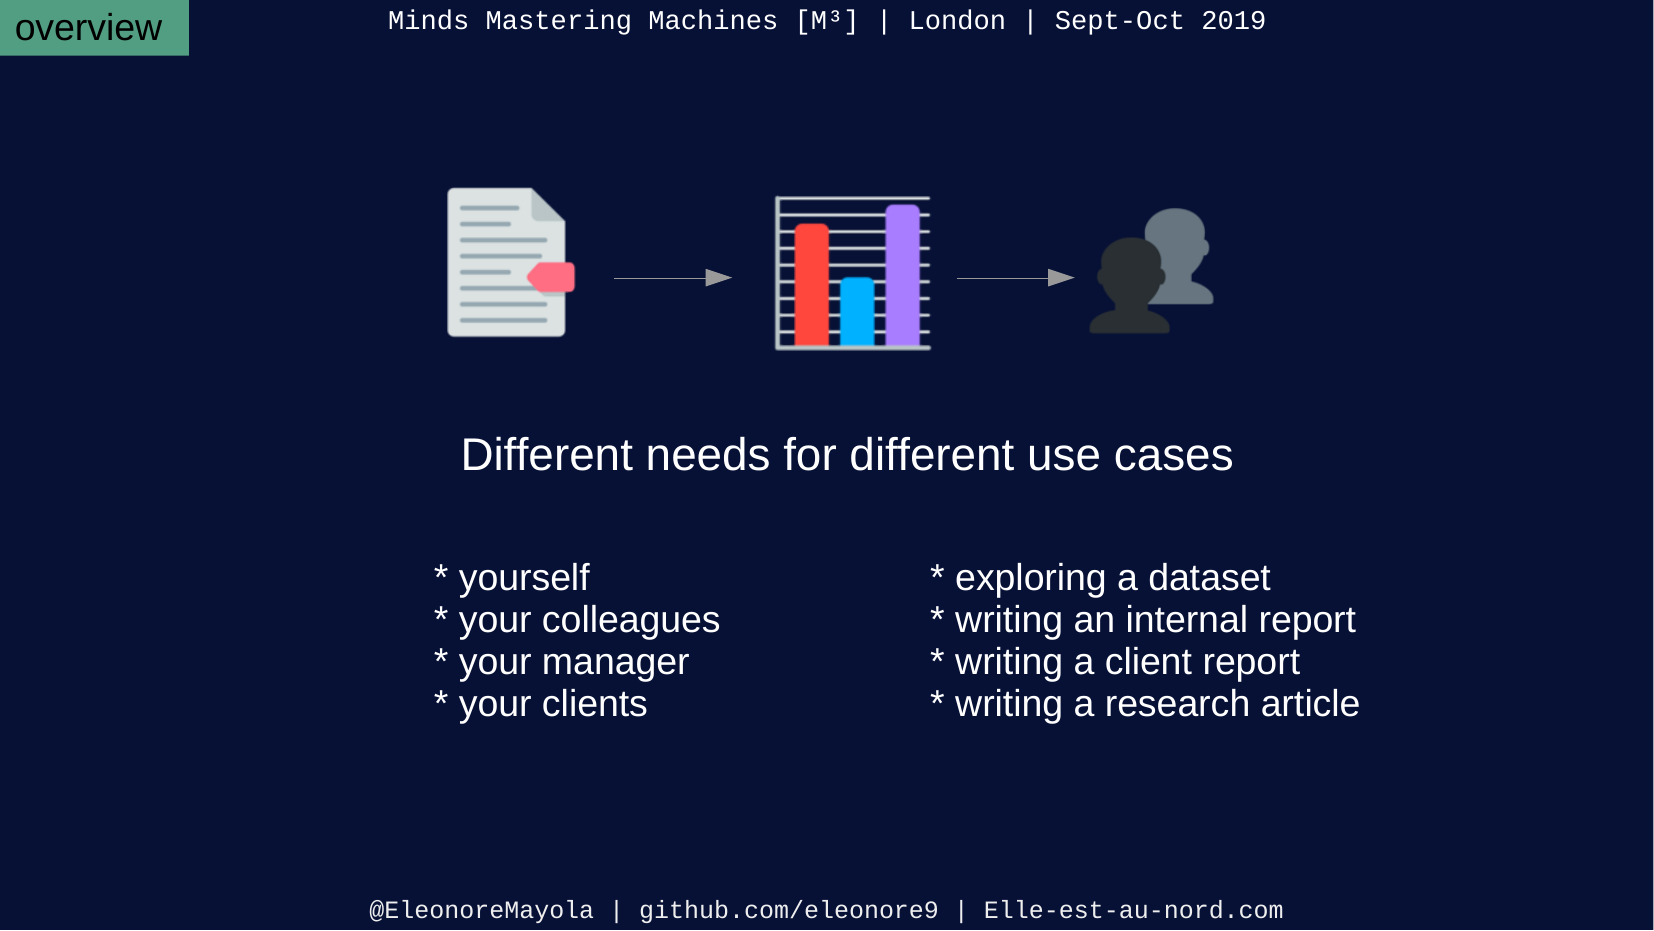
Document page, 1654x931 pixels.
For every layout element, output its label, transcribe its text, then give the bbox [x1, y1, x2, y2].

text_box Minds Mastering Machines [M³] | London | Sept-Oct 2019 [265, 0, 1388, 60]
picture [767, 185, 940, 358]
text_box overview [0, 0, 189, 56]
text_box Different needs for different use cases [431, 421, 1264, 508]
text_box * yourself * your colleagues * your manager * your clients [419, 549, 798, 732]
picture [1086, 206, 1217, 337]
text_box @EleonoreMayola | github.com/eleonore9 | Elle-est-au-nord.com [295, 862, 1359, 931]
text_box * exploring a dataset * writing an internal report * writing a client report * writing a research article [915, 549, 1376, 739]
picture [431, 187, 582, 338]
